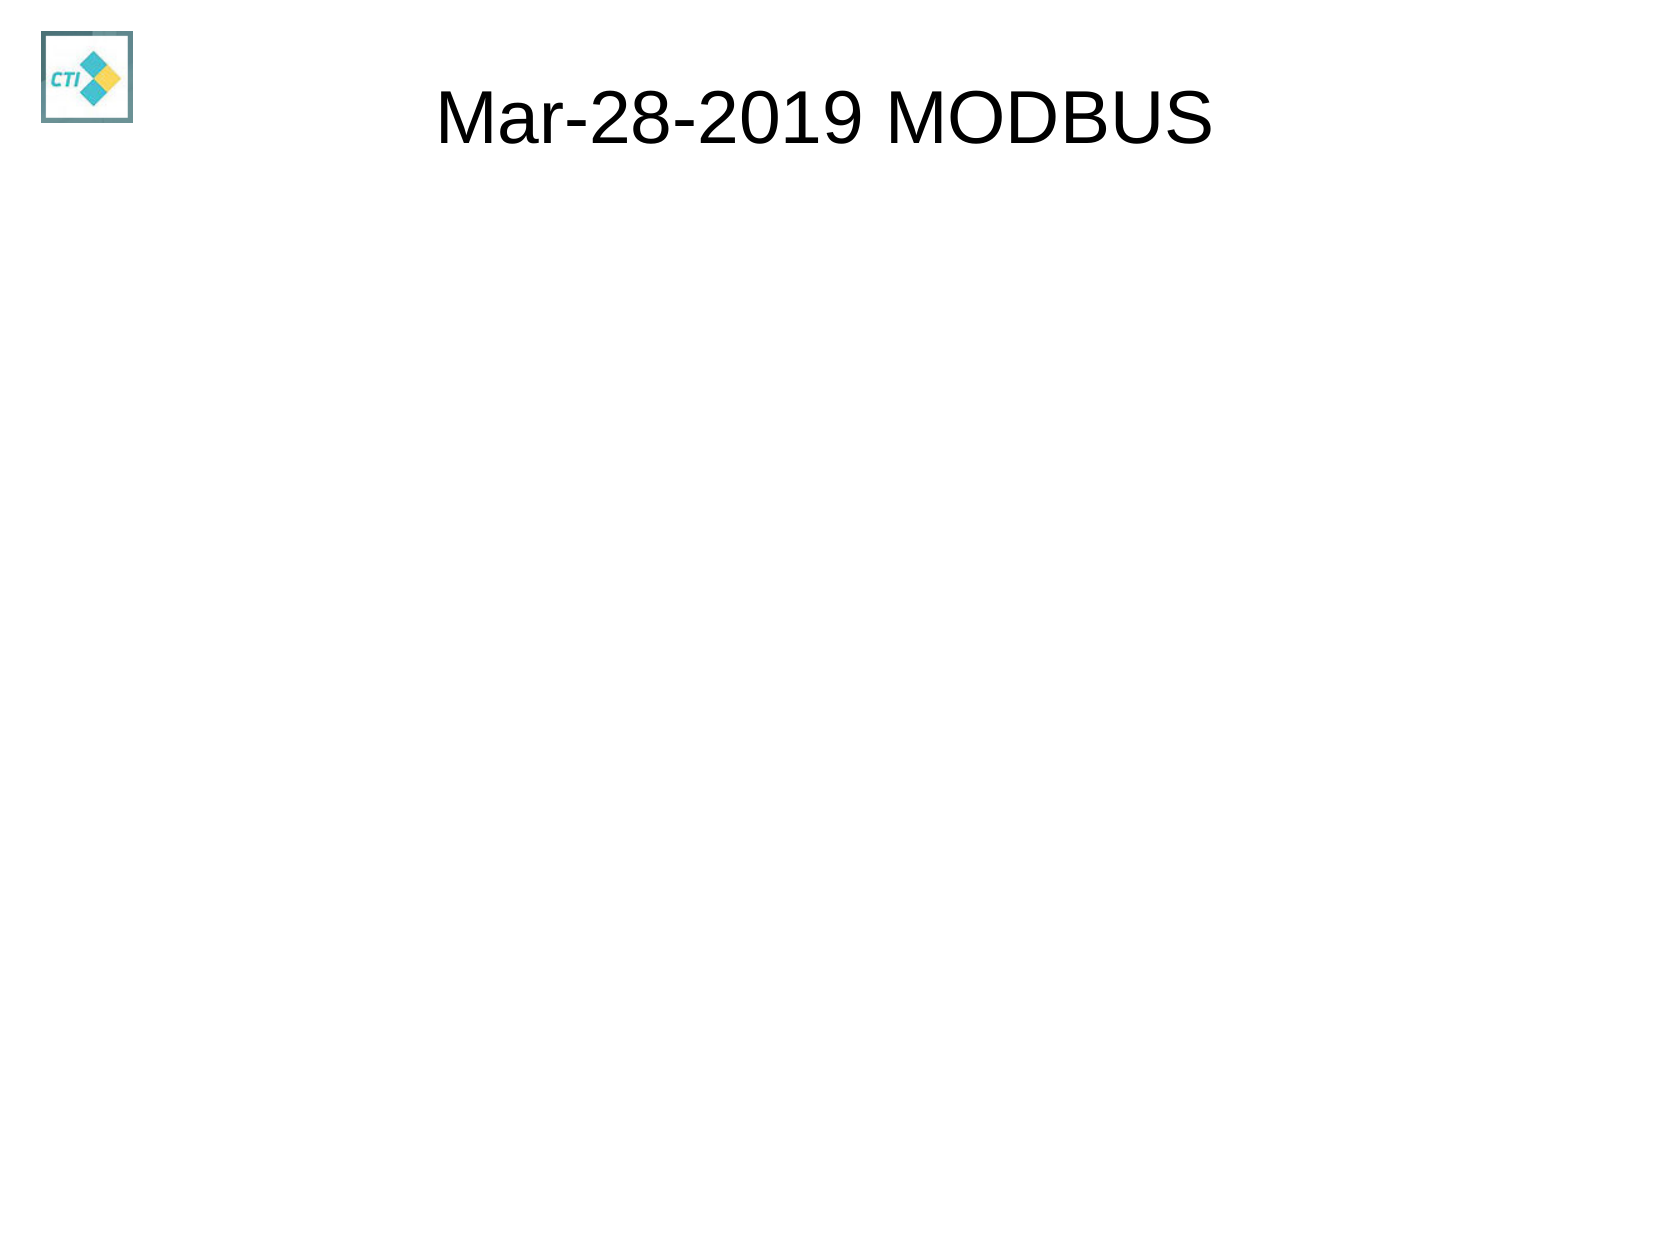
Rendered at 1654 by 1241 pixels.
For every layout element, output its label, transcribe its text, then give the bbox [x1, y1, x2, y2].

picture [41, 31, 133, 123]
text_box Mar-28-2019 MODBUS [82, 49, 1568, 182]
